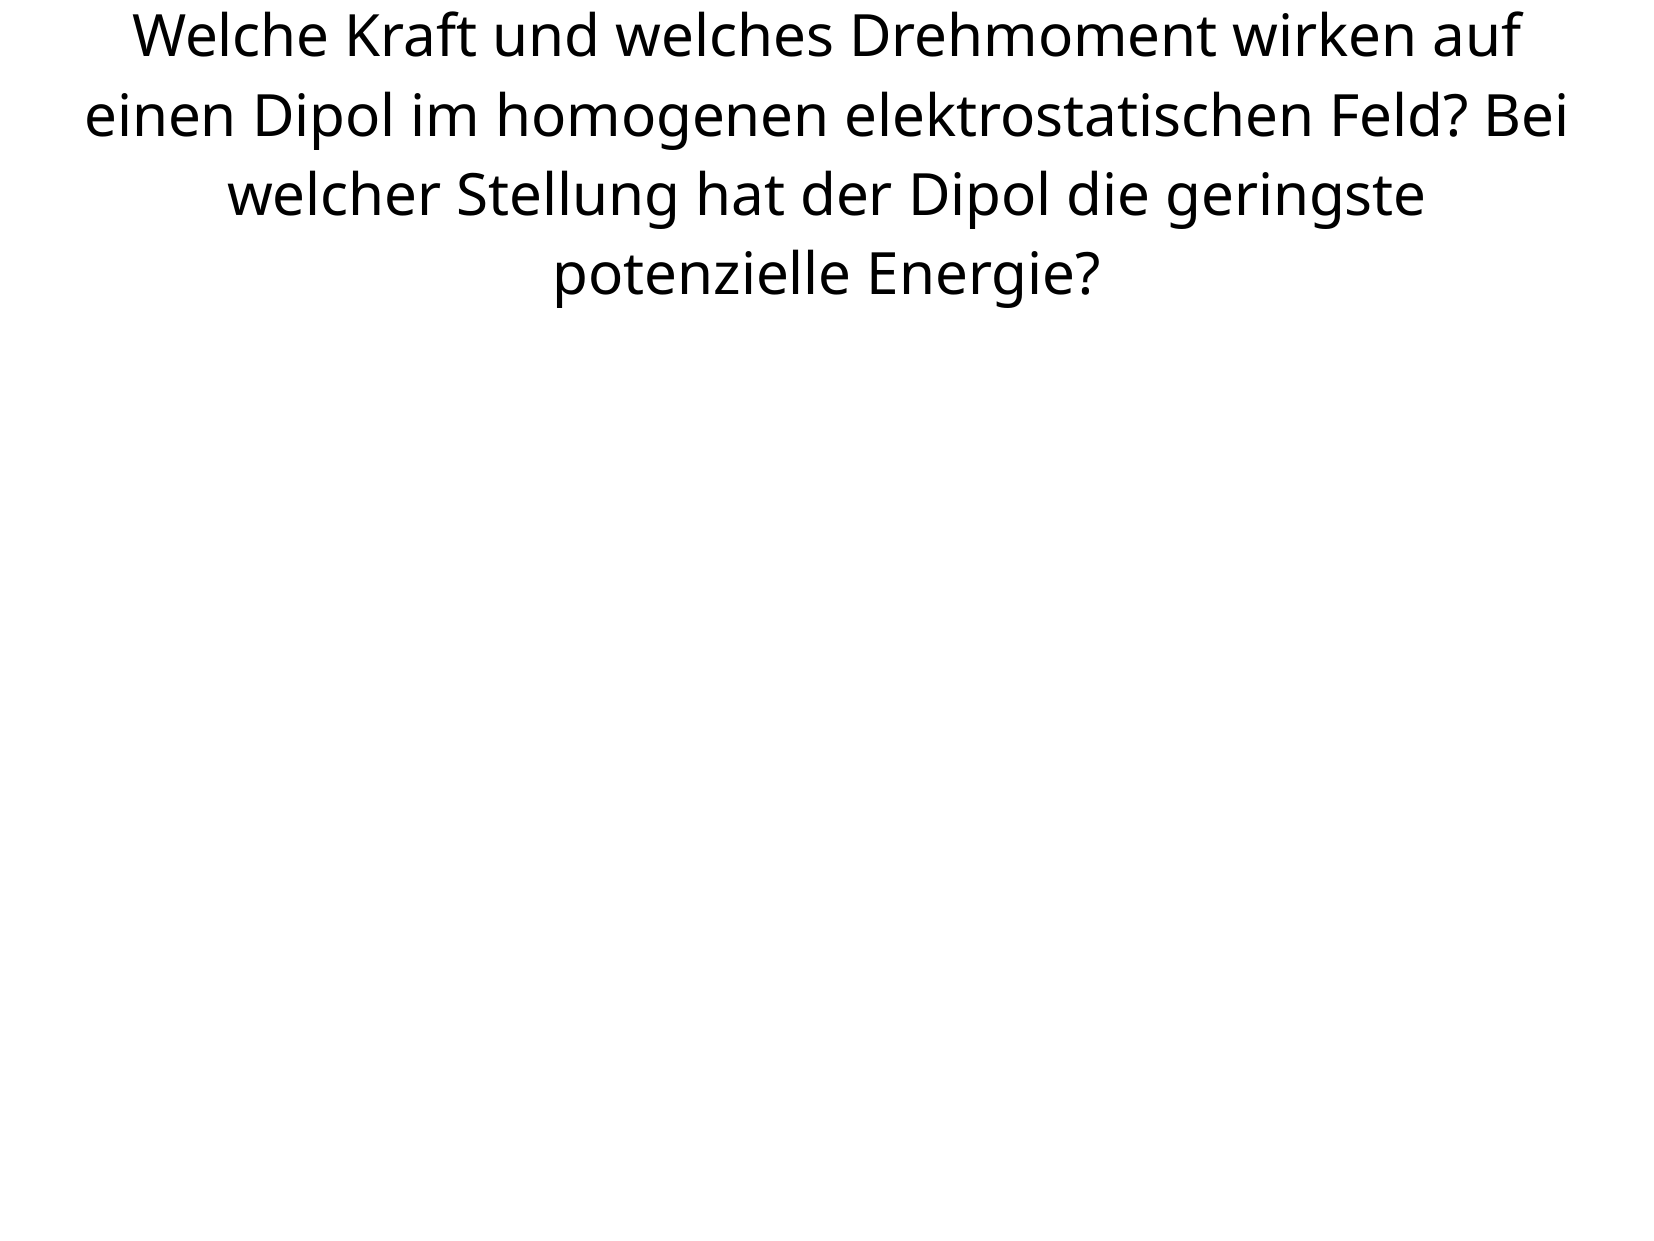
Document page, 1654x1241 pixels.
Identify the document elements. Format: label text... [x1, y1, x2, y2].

title Welche Kraft und welches Drehmoment wirken auf einen Dipol im homogenen elektrostatischen Feld? Bei welcher Stellung hat der Dipol die geringste potenzielle Energie? [82, 37, 1571, 269]
